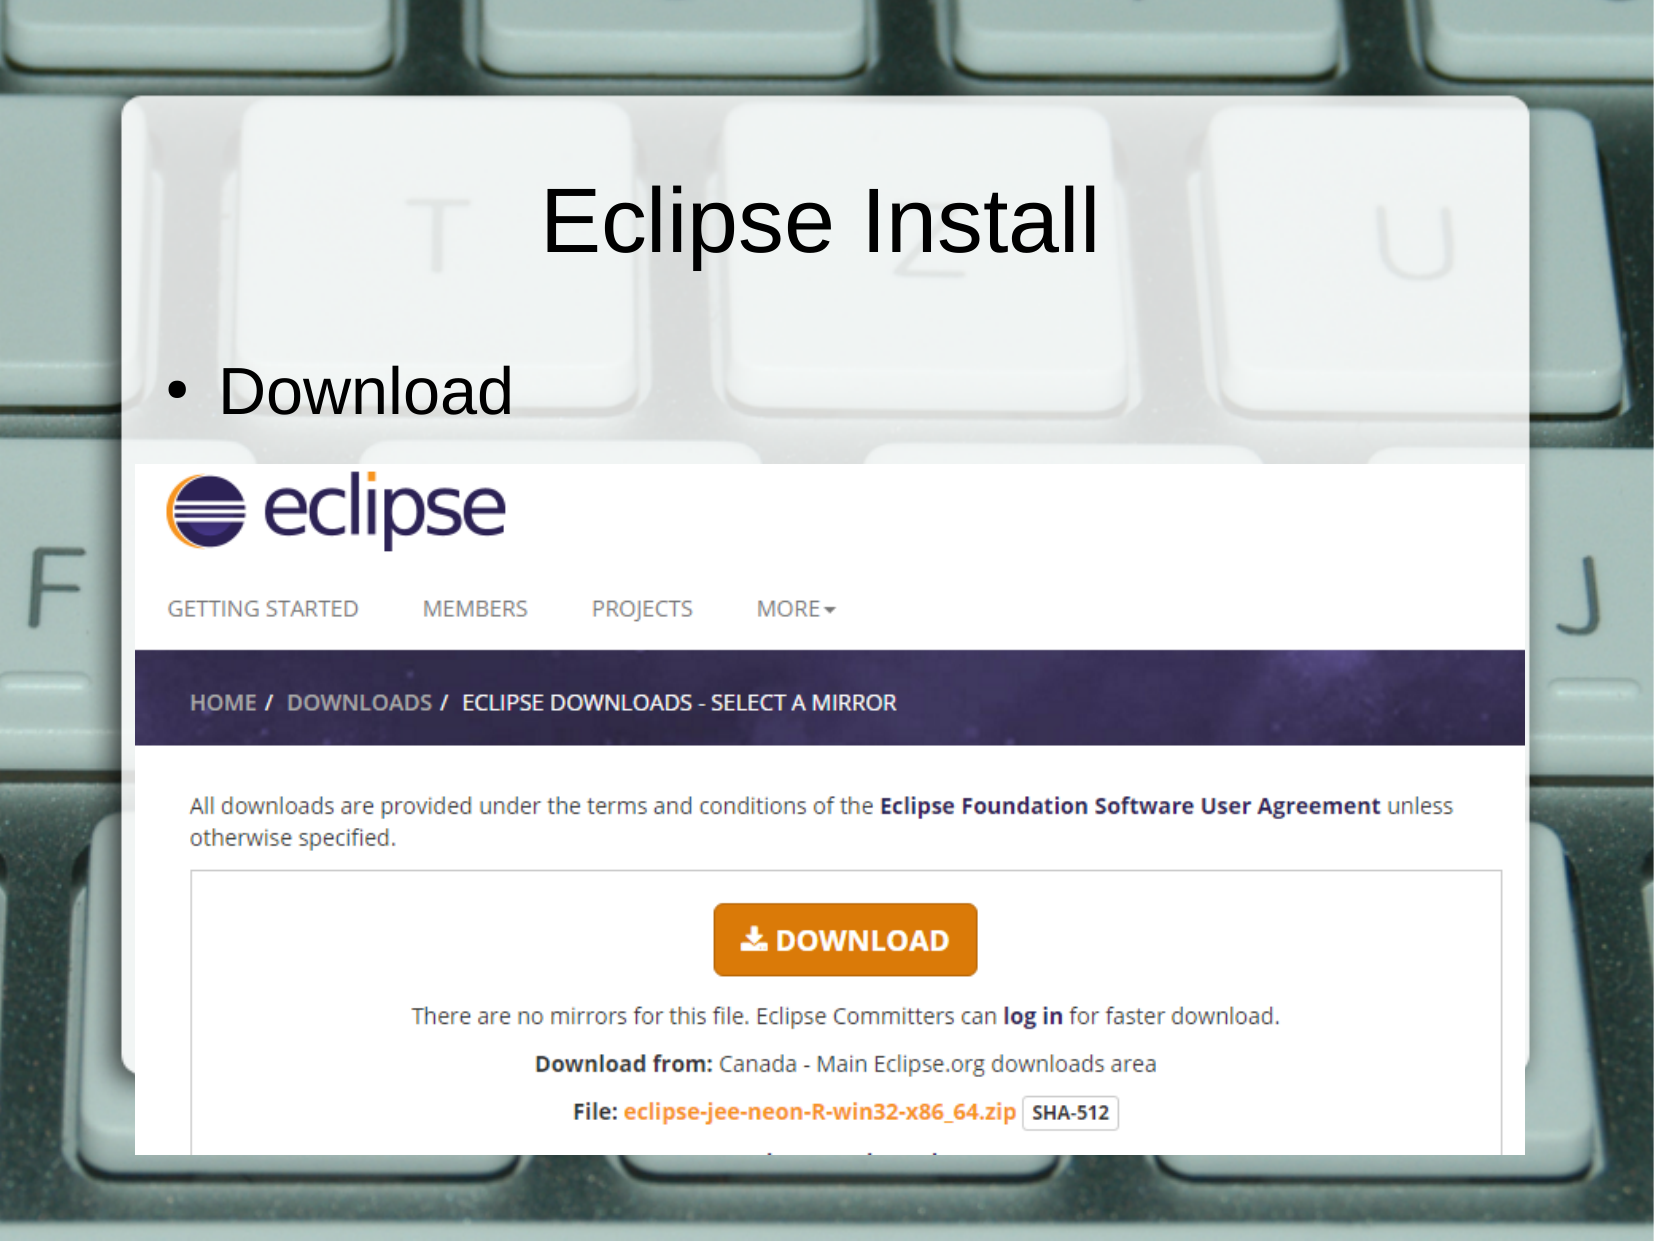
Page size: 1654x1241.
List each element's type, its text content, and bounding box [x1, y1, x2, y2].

list Download [147, 354, 1506, 464]
picture [0, 0, 1654, 1241]
title Eclipse Install [135, 117, 1506, 325]
